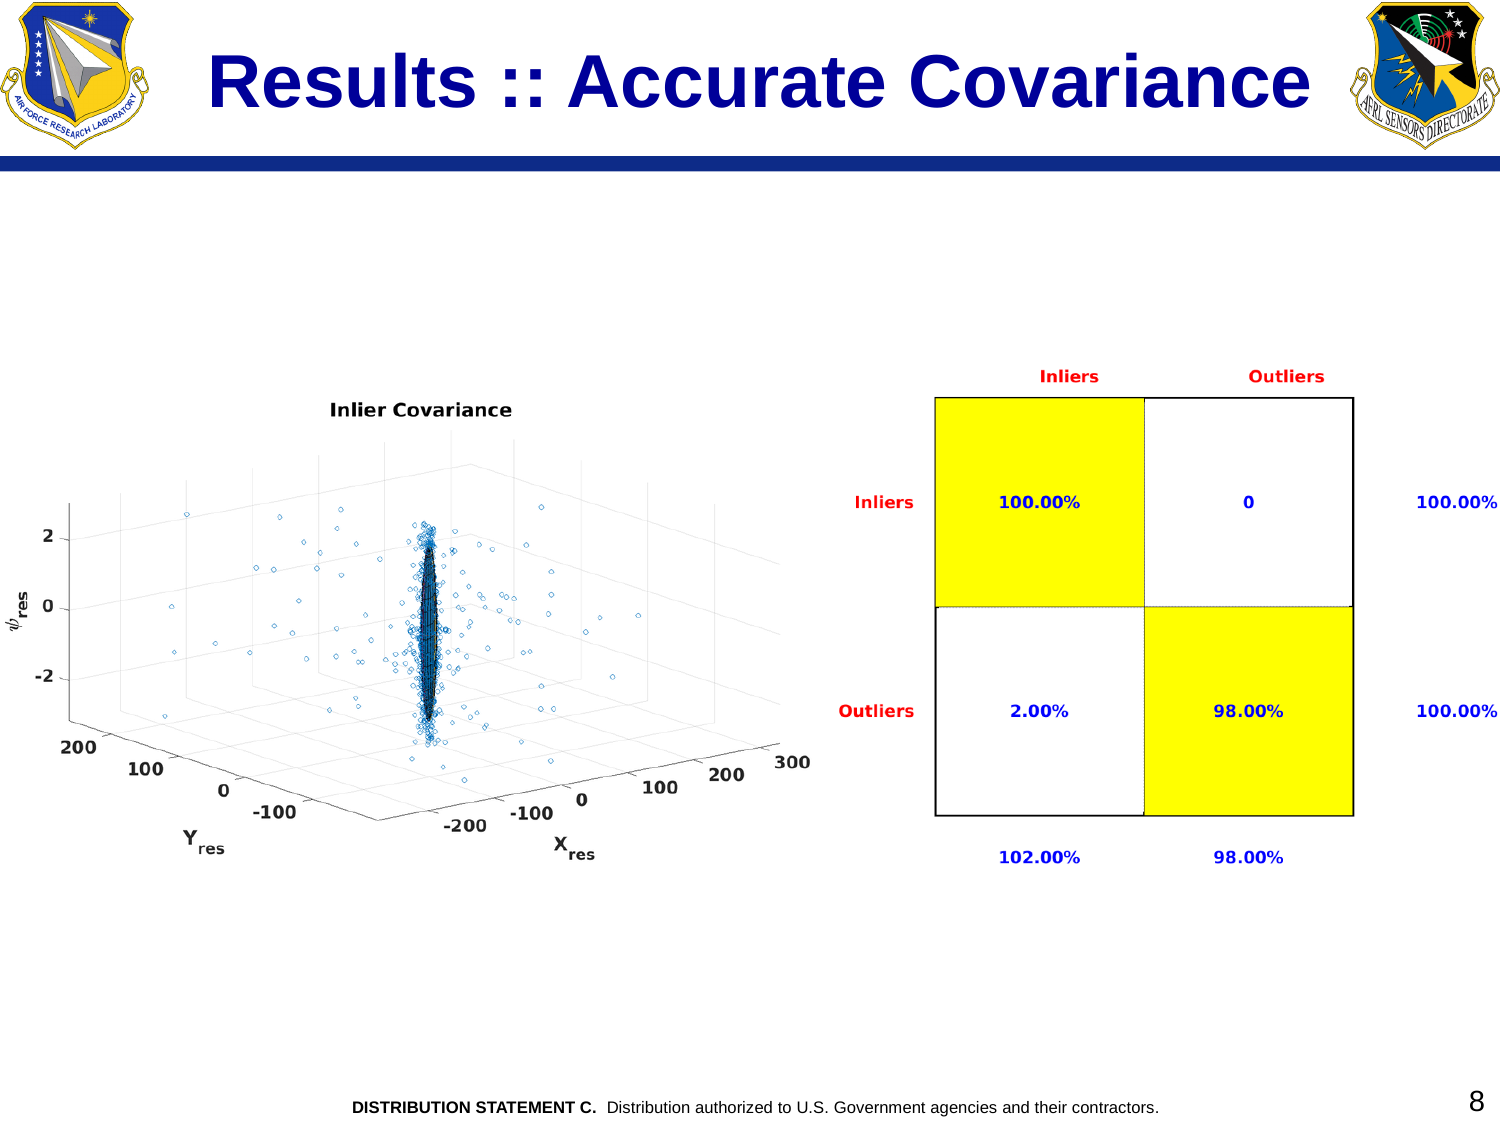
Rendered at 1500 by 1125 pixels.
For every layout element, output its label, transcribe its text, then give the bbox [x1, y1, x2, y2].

picture [1350, 2, 1500, 150]
picture [0, 2, 149, 150]
title Results :: Accurate Covariance [150, 0, 1350, 163]
picture [0, 359, 1500, 873]
